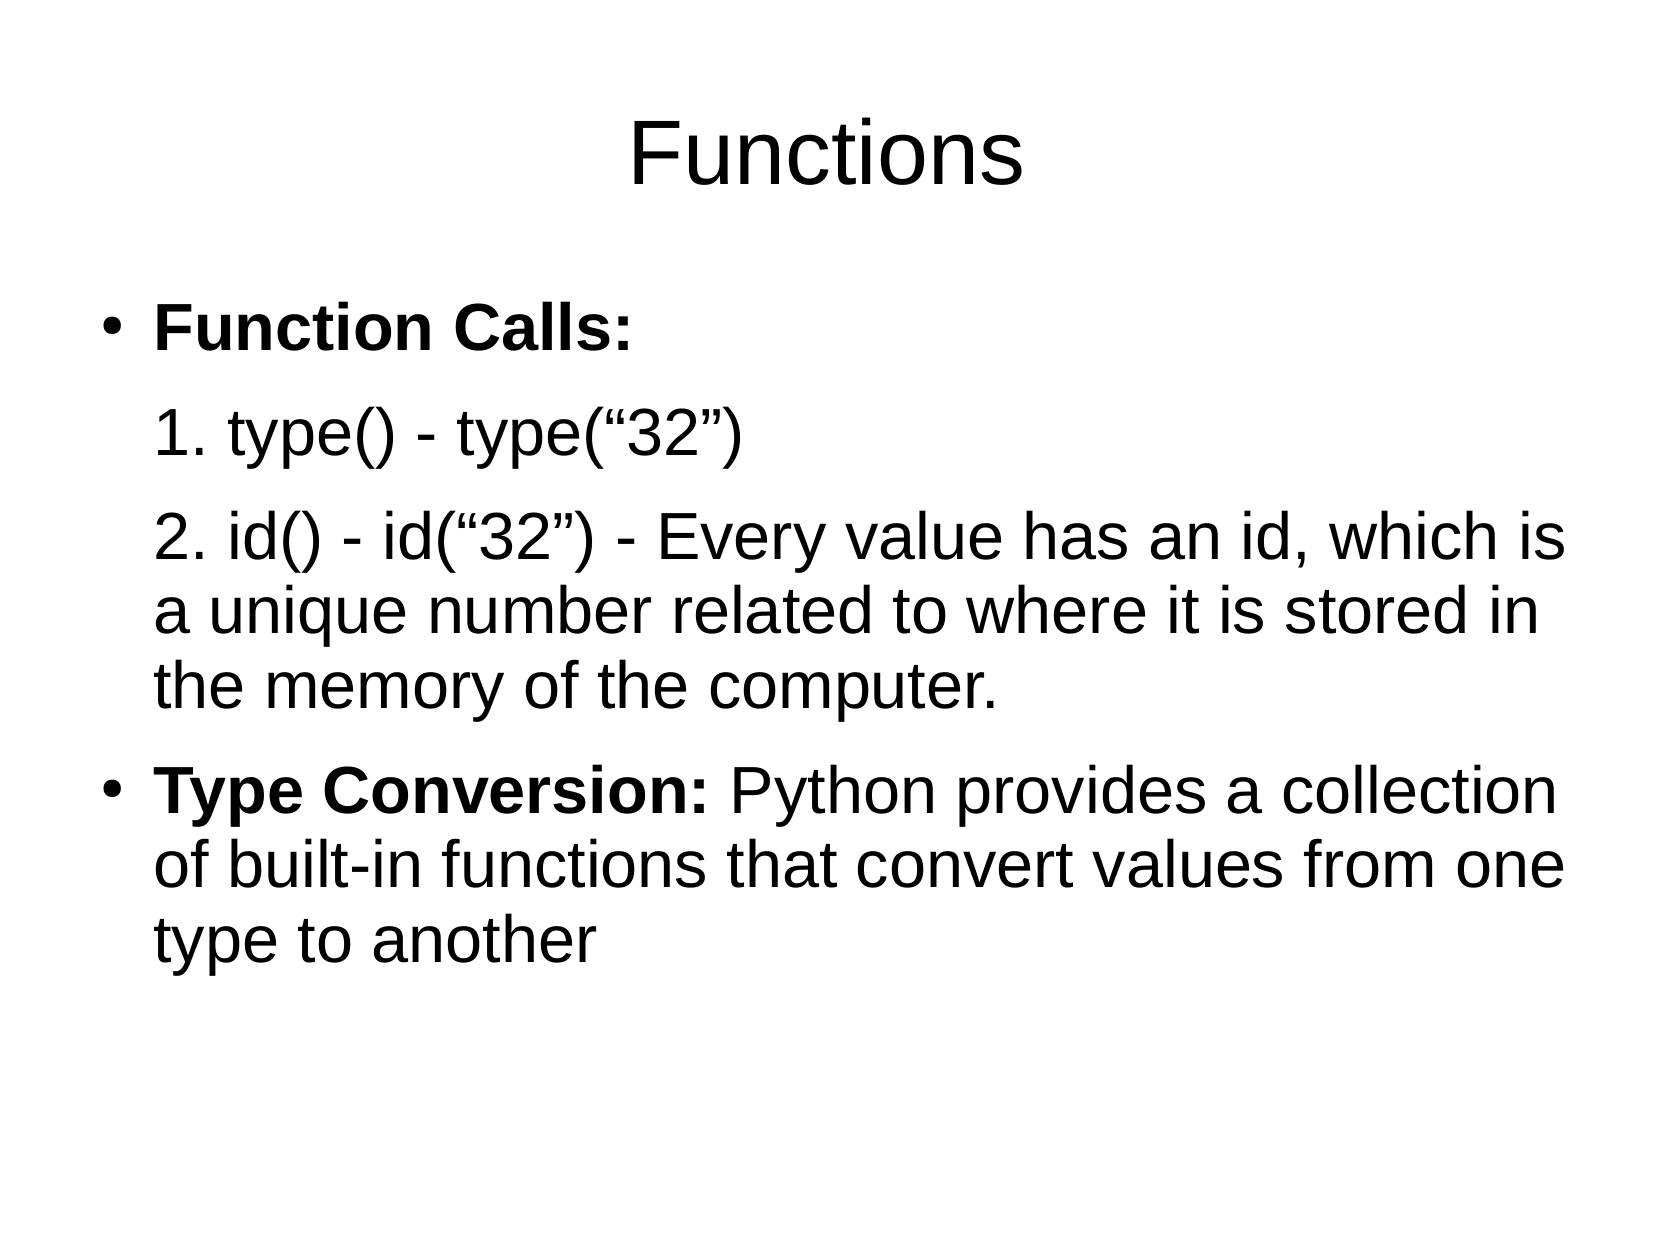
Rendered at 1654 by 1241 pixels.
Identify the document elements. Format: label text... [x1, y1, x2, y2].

title Functions [82, 49, 1571, 257]
list Function Calls: 1. type() - type(“32”) 2. id() - id(“32”) - Every value has an id, which is a unique number related to where it is stored in the memory of the computer. Type Conversion: Python provides a collection of built-in functions that convert values from one type to another [82, 290, 1571, 1010]
